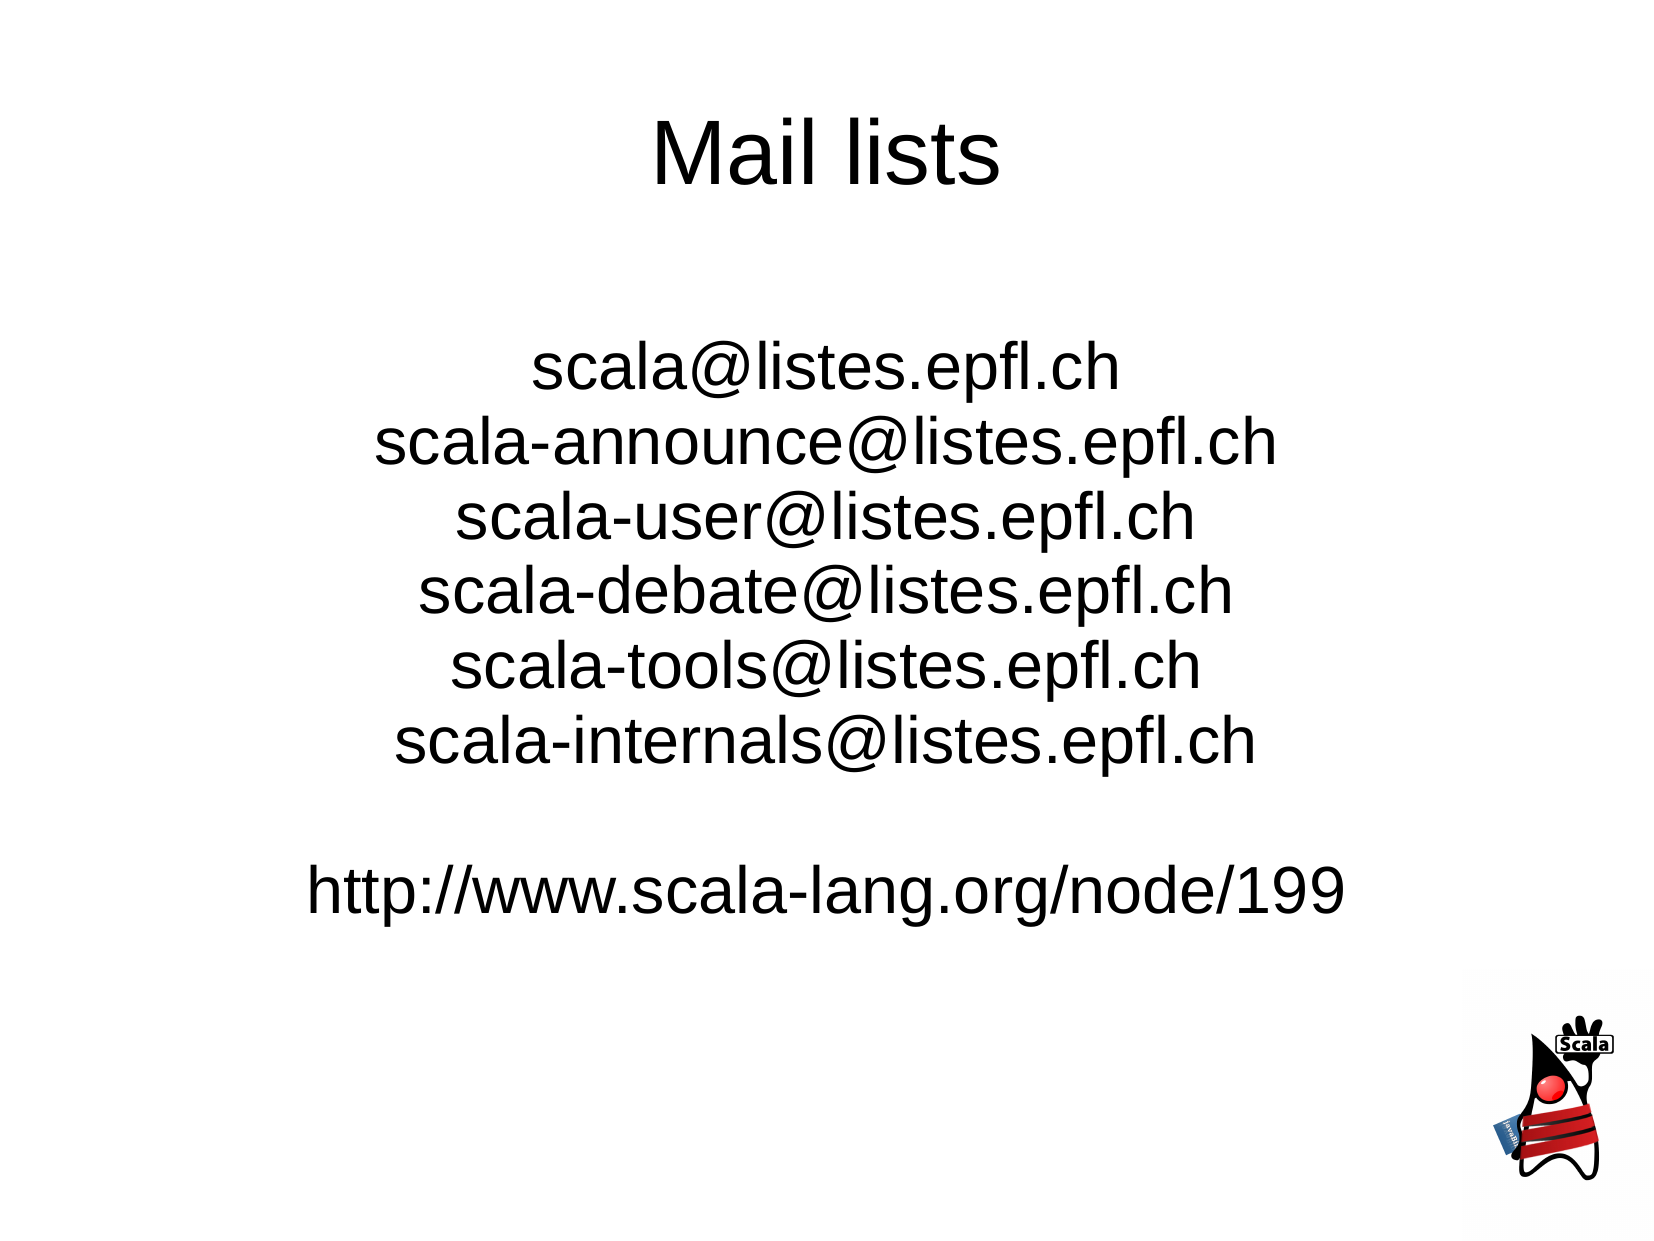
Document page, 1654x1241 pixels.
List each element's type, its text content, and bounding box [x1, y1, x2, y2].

picture [1462, 1031, 1654, 1241]
subtitle scala@listes.epfl.ch scala-announce@listes.epfl.ch scala-user@listes.epfl.ch scala-debate@listes.epfl.ch scala-tools@listes.epfl.ch scala-internals@listes.epfl.ch http://www.scala-lang.org/node/199 [0, 226, 1654, 1031]
title Mail lists [82, 49, 1571, 226]
